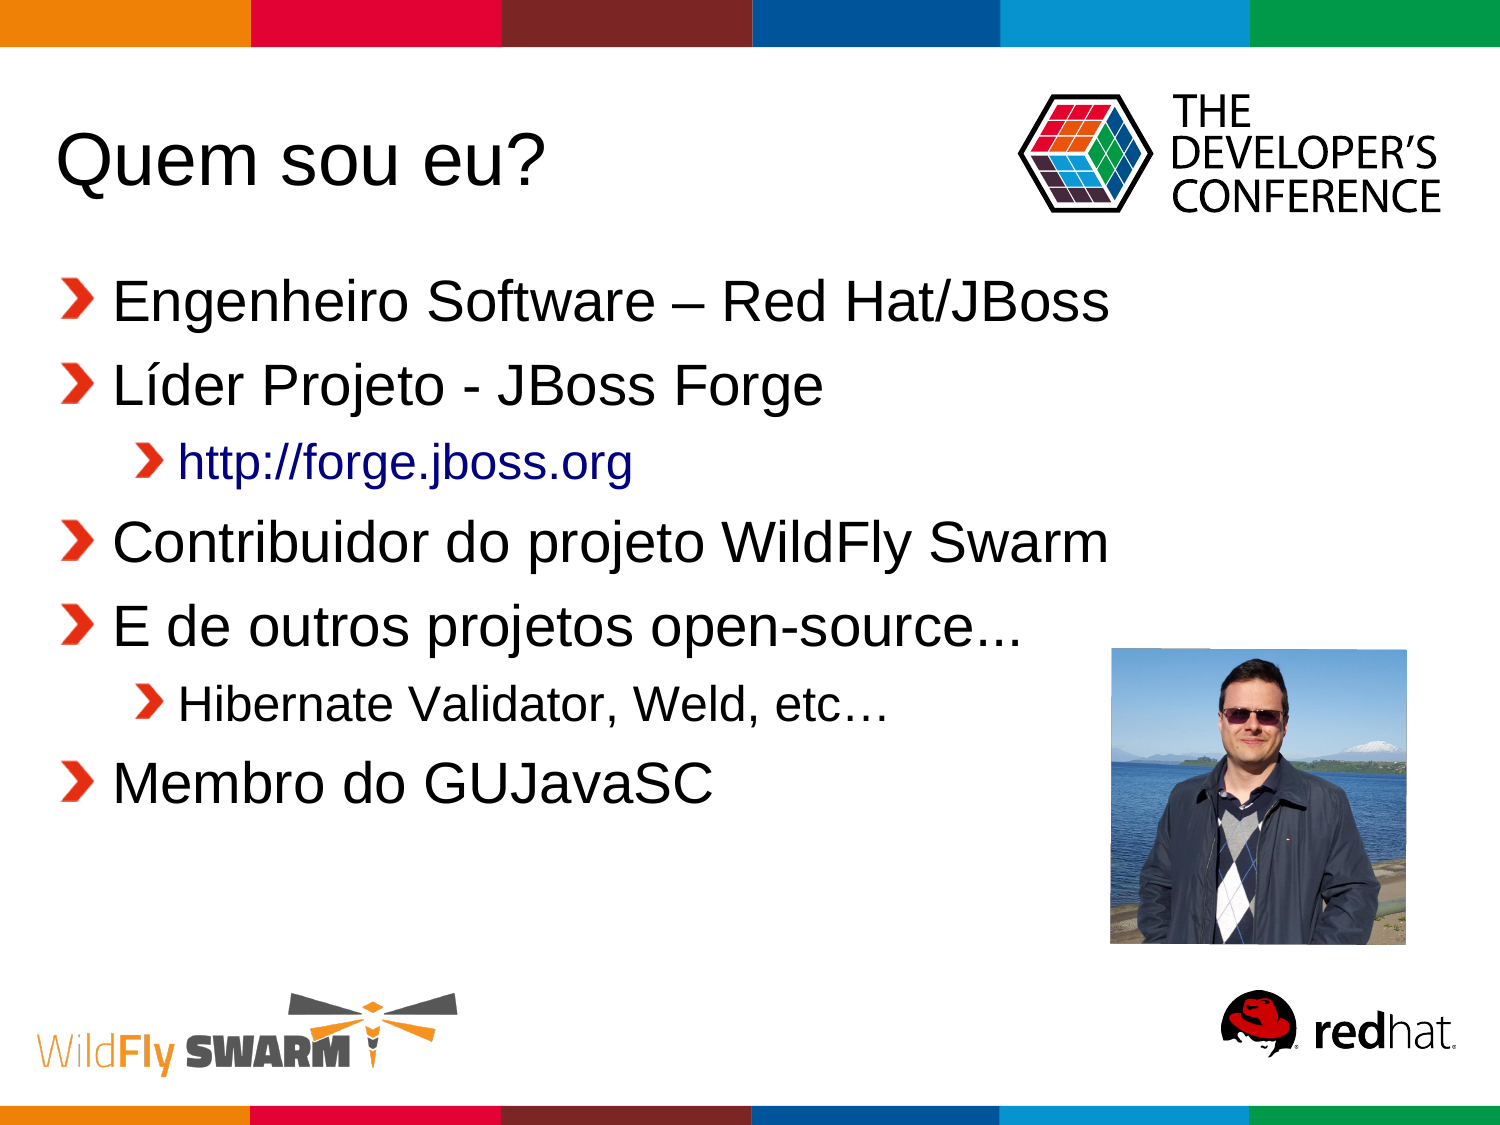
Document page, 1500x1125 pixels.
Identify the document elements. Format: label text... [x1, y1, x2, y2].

picture [1110, 648, 1407, 946]
picture [1221, 1000, 1456, 1066]
list Engenheiro Software – Red Hat/JBoss Líder Projeto - JBoss Forge http://forge.jboss.org Contribuidor do projeto WildFly Swarm E de outros projetos open-source... Hibernate Validator, Weld, etc… Membro do GUJavaSC [41, 255, 1459, 1000]
title Quem sou eu? [41, 79, 975, 232]
picture [28, 974, 466, 1095]
